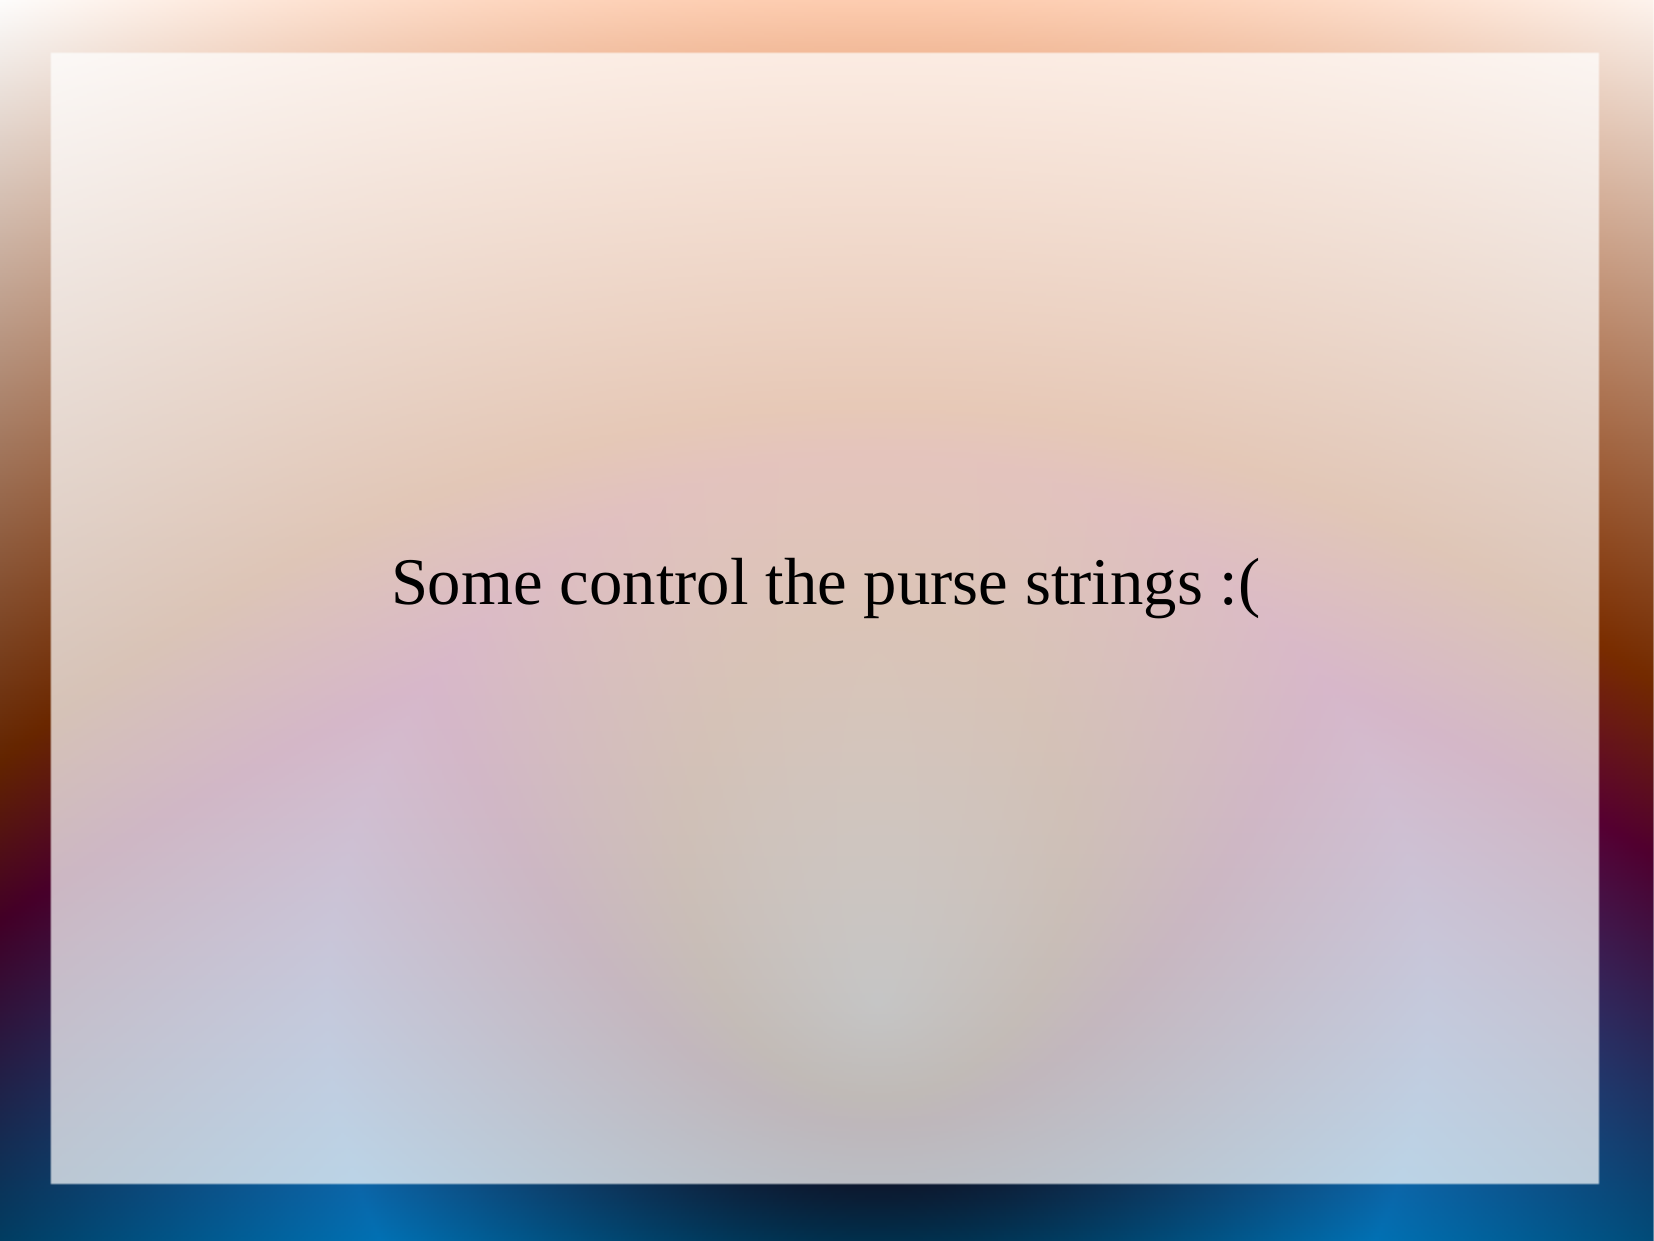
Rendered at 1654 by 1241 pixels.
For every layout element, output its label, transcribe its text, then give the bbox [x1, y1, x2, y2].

picture [0, 0, 1654, 1241]
subtitle Some control the purse strings :( [82, 55, 1571, 1109]
